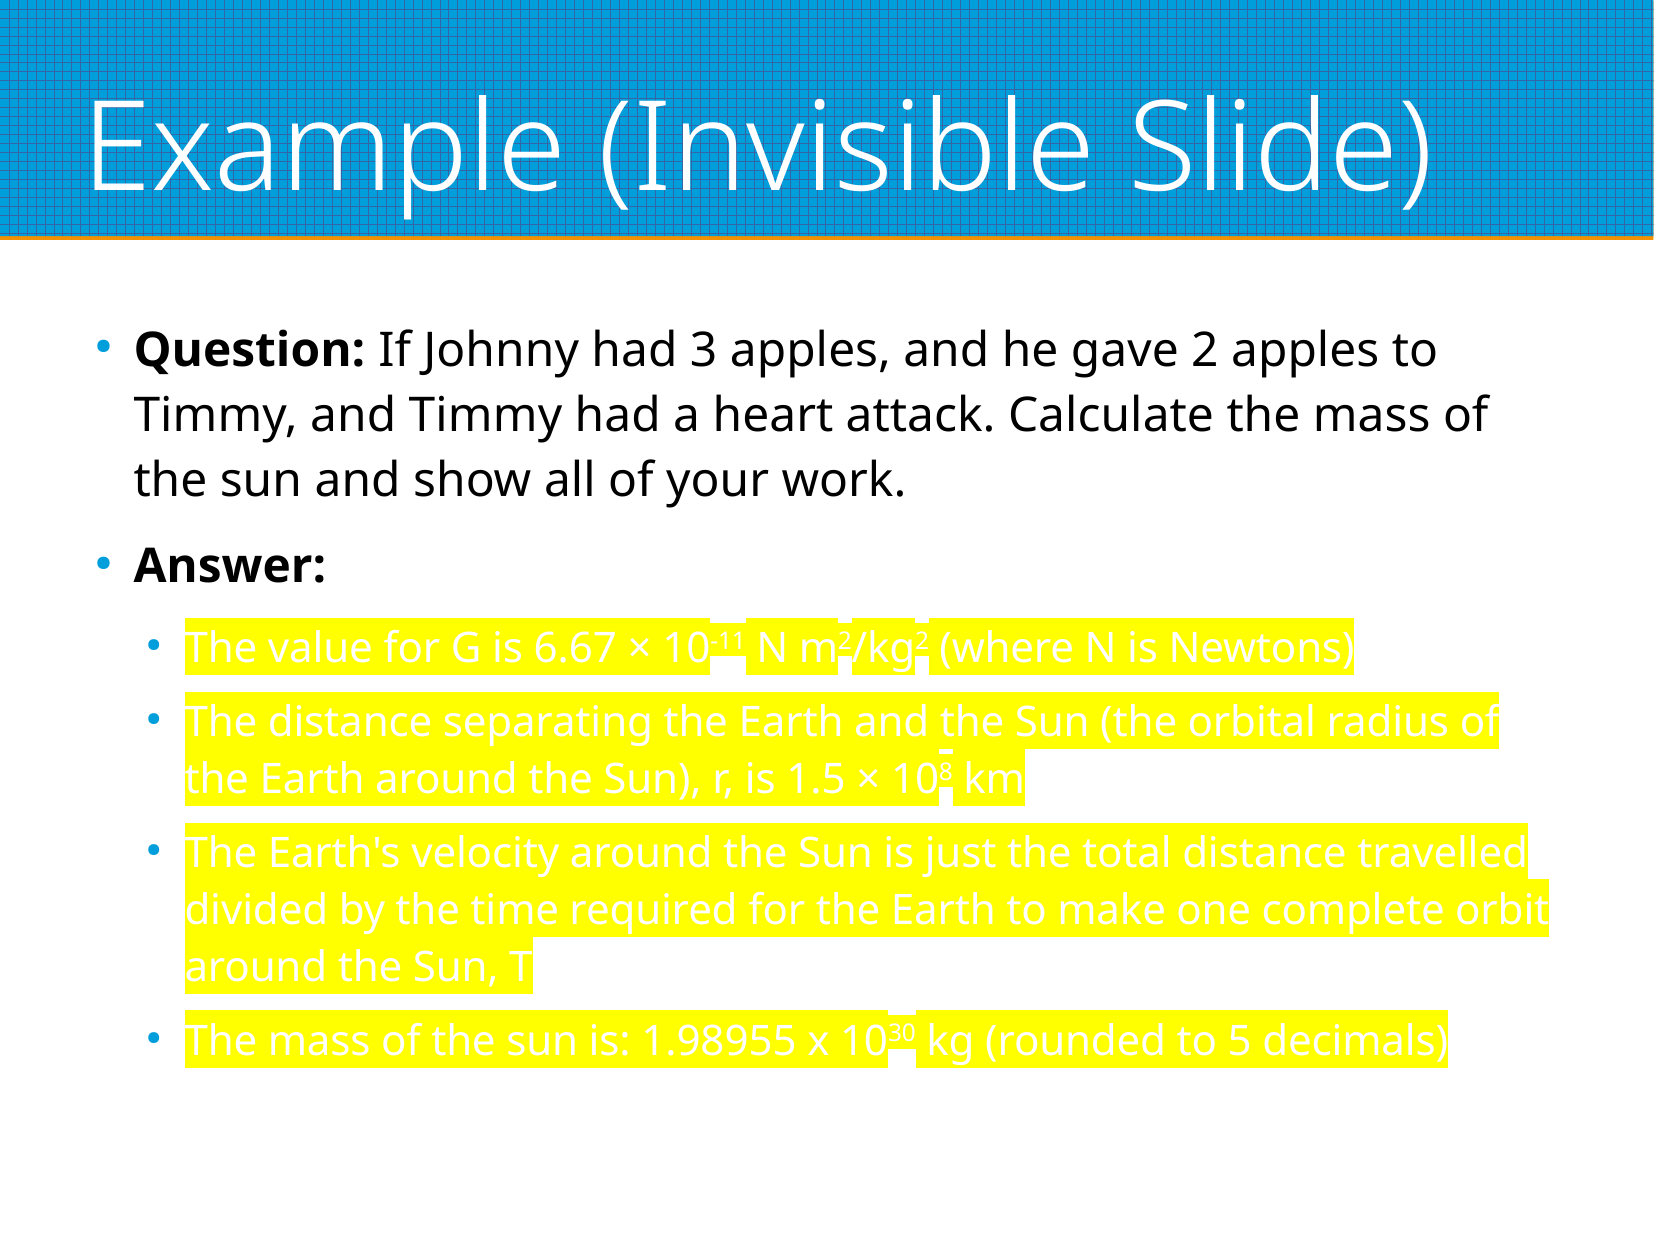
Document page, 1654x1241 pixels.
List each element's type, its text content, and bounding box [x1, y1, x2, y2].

title Example (Invisible Slide) [82, 19, 1571, 227]
list Question: If Johnny had 3 apples, and he gave 2 apples to Timmy, and Timmy had a heart attack. Calculate the mass of the sun and show all of your work. Answer: The value for G is 6.67 × 10-11 N m2/kg2 (where N is Newtons) The distance separating the Earth and the Sun (the orbital radius of the Earth around the Sun), r, is 1.5 × 108 km The Earth's velocity around the Sun is just the total distance travelled divided by the time required for the Earth to make one complete orbit around the Sun, T The mass of the sun is: 1.98955 x 1030 kg (rounded to 5 decimals) [82, 314, 1563, 1081]
